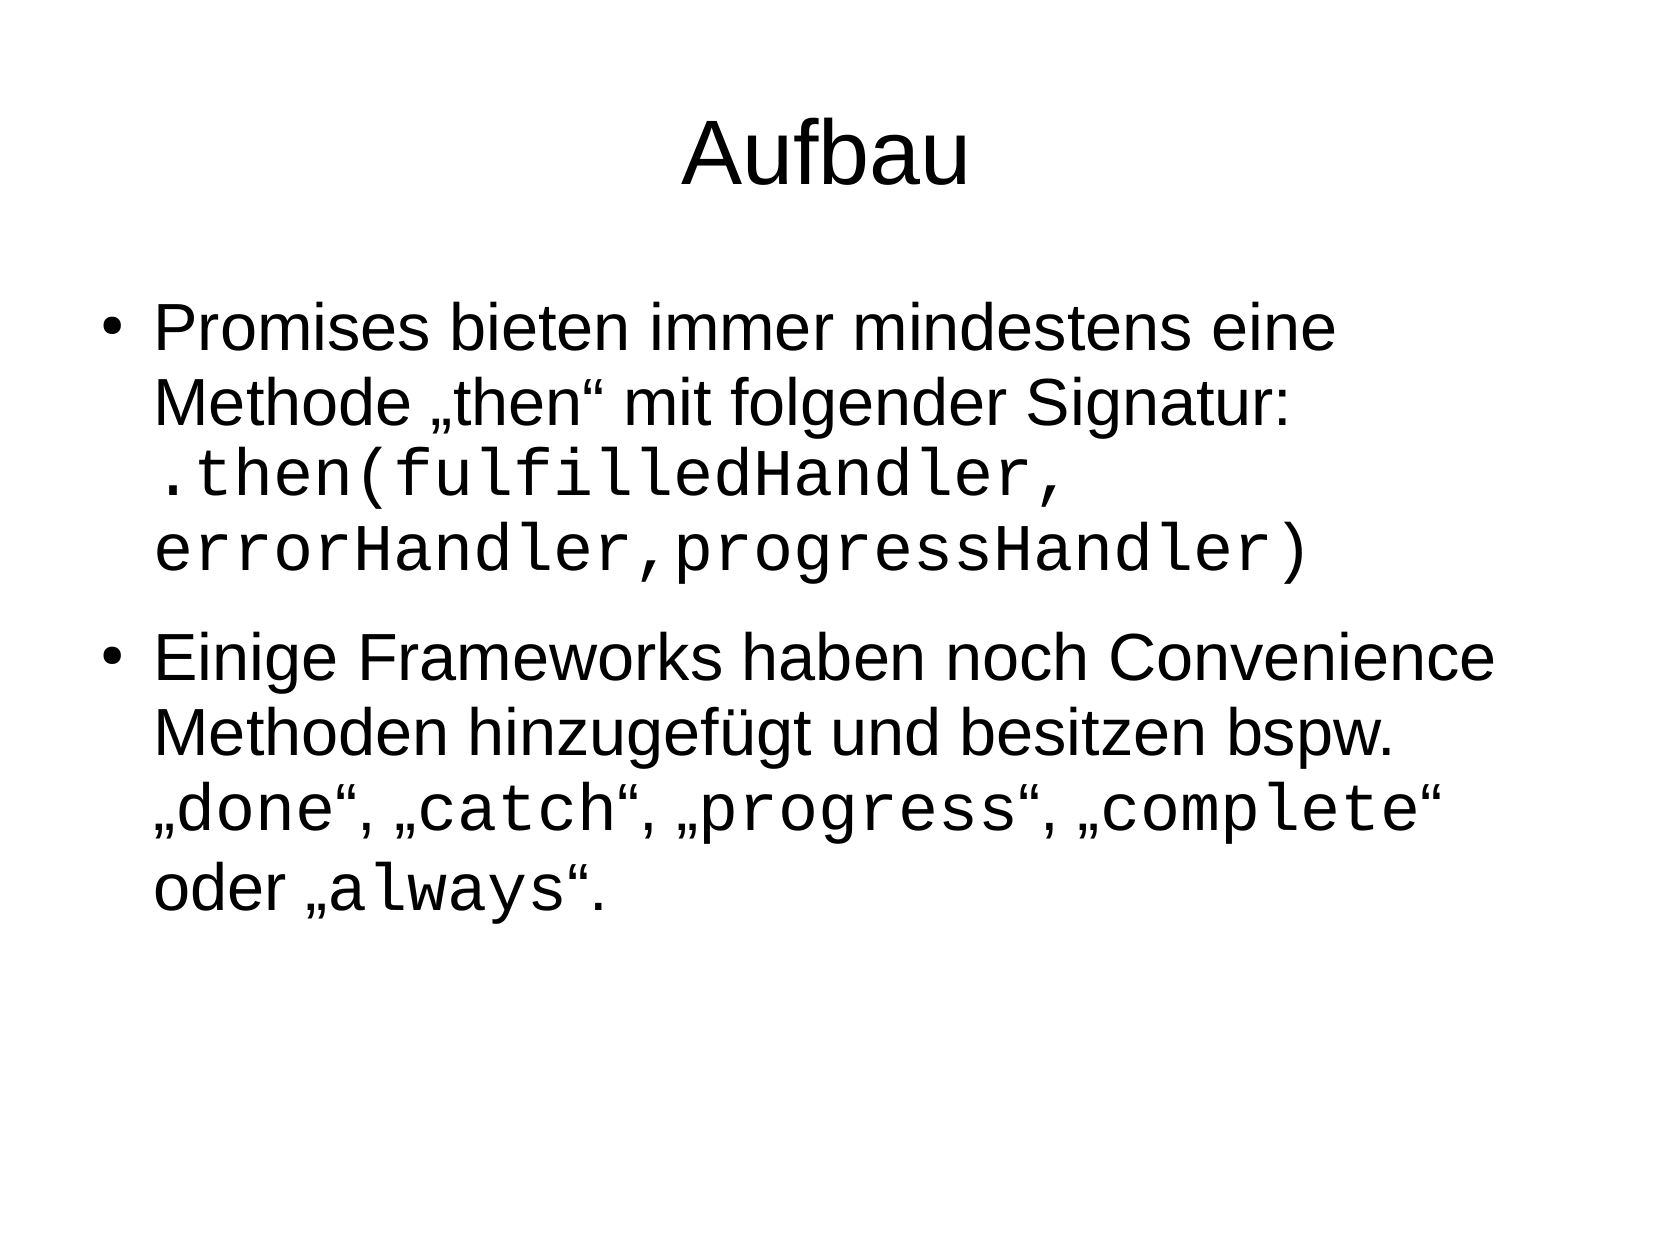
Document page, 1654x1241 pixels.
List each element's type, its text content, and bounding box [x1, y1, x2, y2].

list Promises bieten immer mindestens eine Methode „then“ mit folgender Signatur: .then(fulfilledHandler, errorHandler,progressHandler) Einige Frameworks haben noch Convenience Methoden hinzugefügt und besitzen bspw. „done“, „catch“, „progress“, „complete“ oder „always“. [82, 290, 1571, 1010]
title Aufbau [82, 49, 1571, 257]
